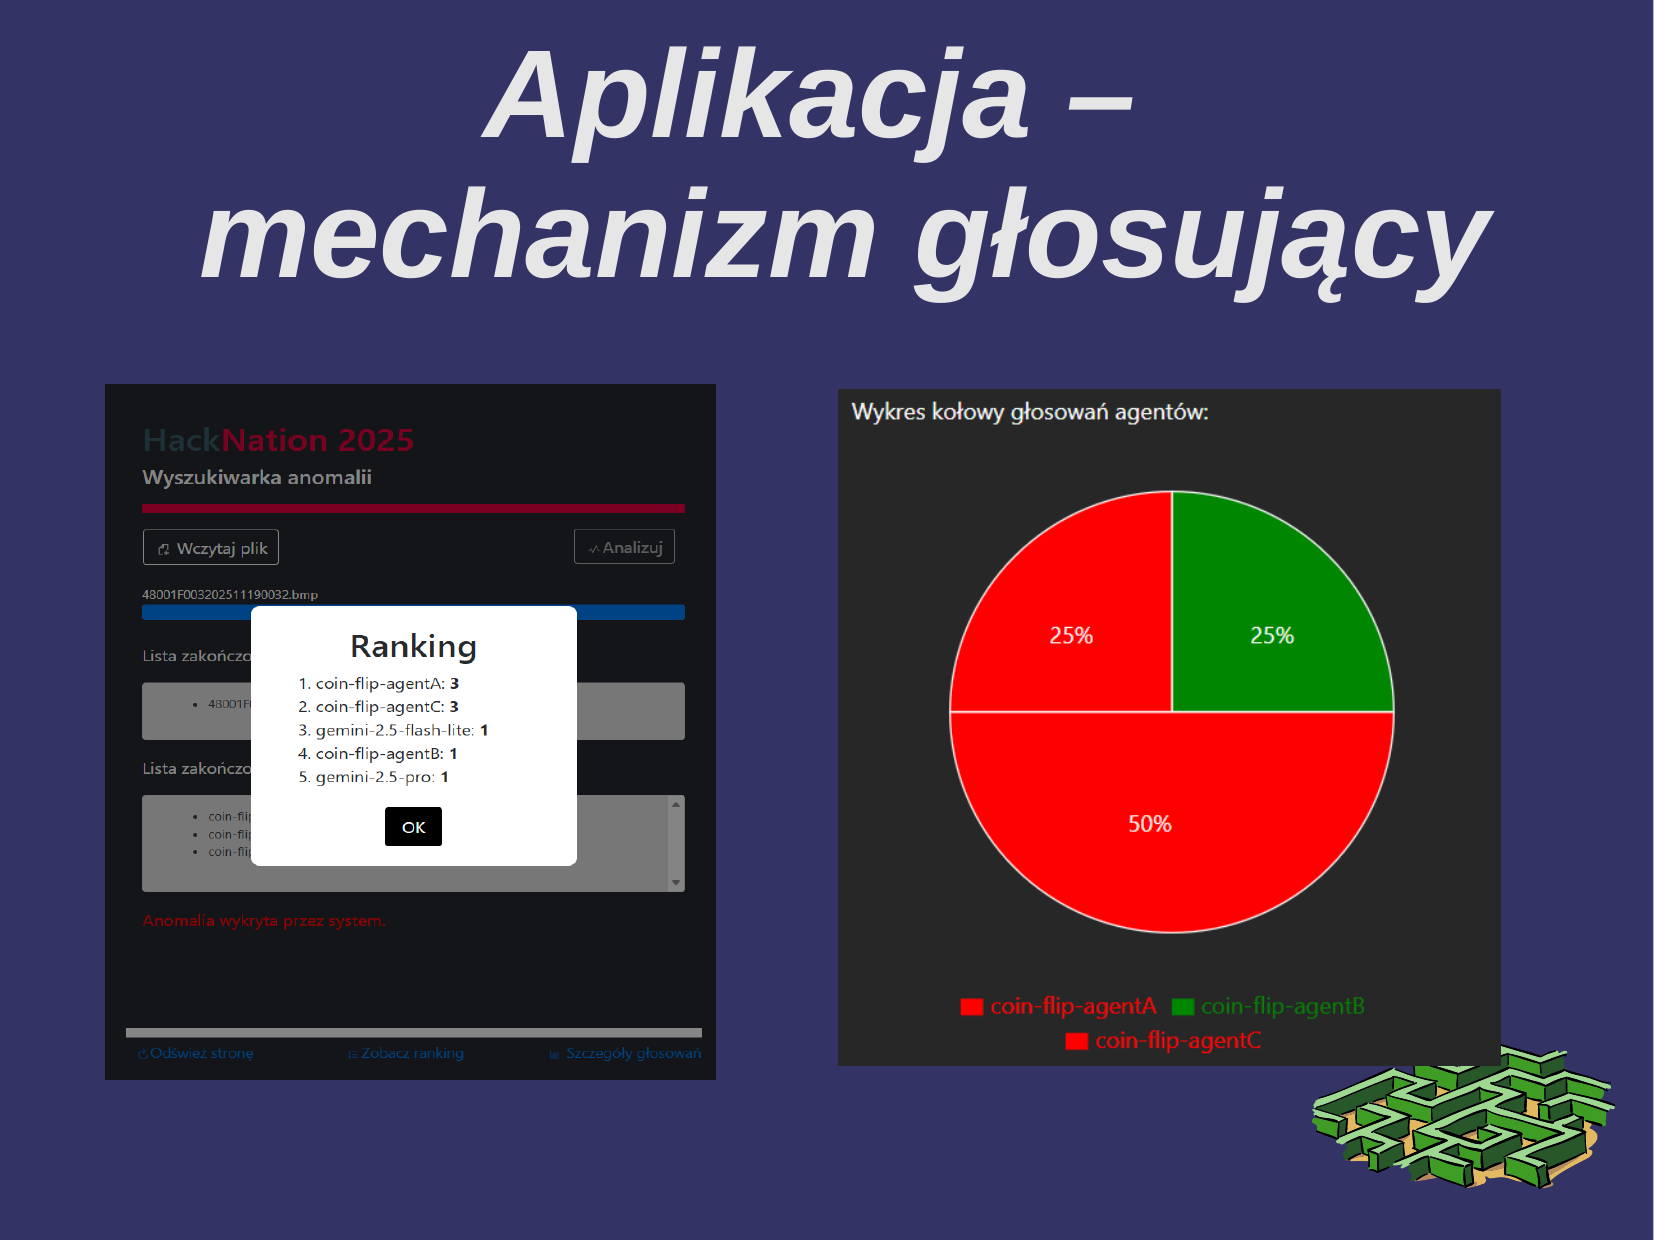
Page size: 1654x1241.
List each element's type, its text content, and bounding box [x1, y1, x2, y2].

title Aplikacja – mechanizm głosujący [121, 10, 1534, 318]
picture [105, 384, 716, 1081]
picture [838, 389, 1501, 1066]
